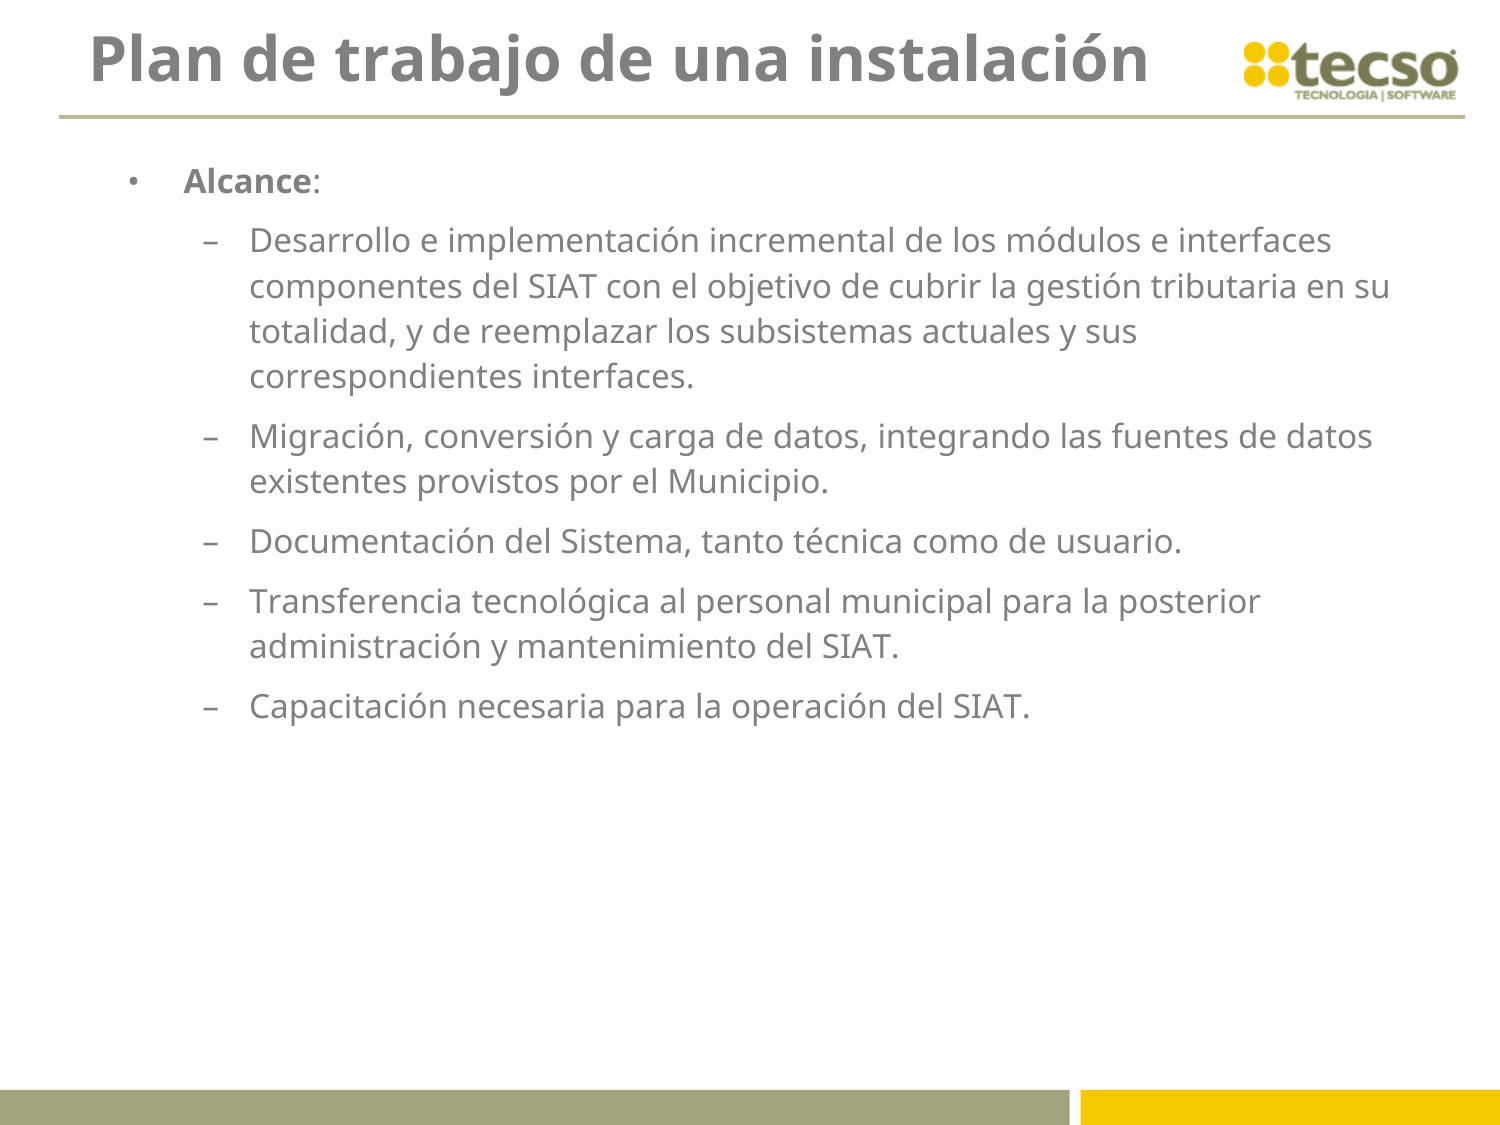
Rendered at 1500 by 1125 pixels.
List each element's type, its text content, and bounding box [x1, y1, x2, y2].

picture [1244, 42, 1459, 102]
list Alcance: Desarrollo e implementación incremental de los módulos e interfaces componentes del SIAT con el objetivo de cubrir la gestión tributaria en su totalidad, y de reemplazar los subsistemas actuales y sus correspondientes interfaces. Migración, conversión y carga de datos, integrando las fuentes de datos existentes provistos por el Municipio. Documentación del Sistema, tanto técnica como de usuario. Transferencia tecnológica al personal municipal para la posterior administración y mantenimiento del SIAT. Capacitación necesaria para la operación del SIAT. [112, 149, 1426, 1051]
title Plan de trabajo de una instalación [73, 6, 1238, 211]
